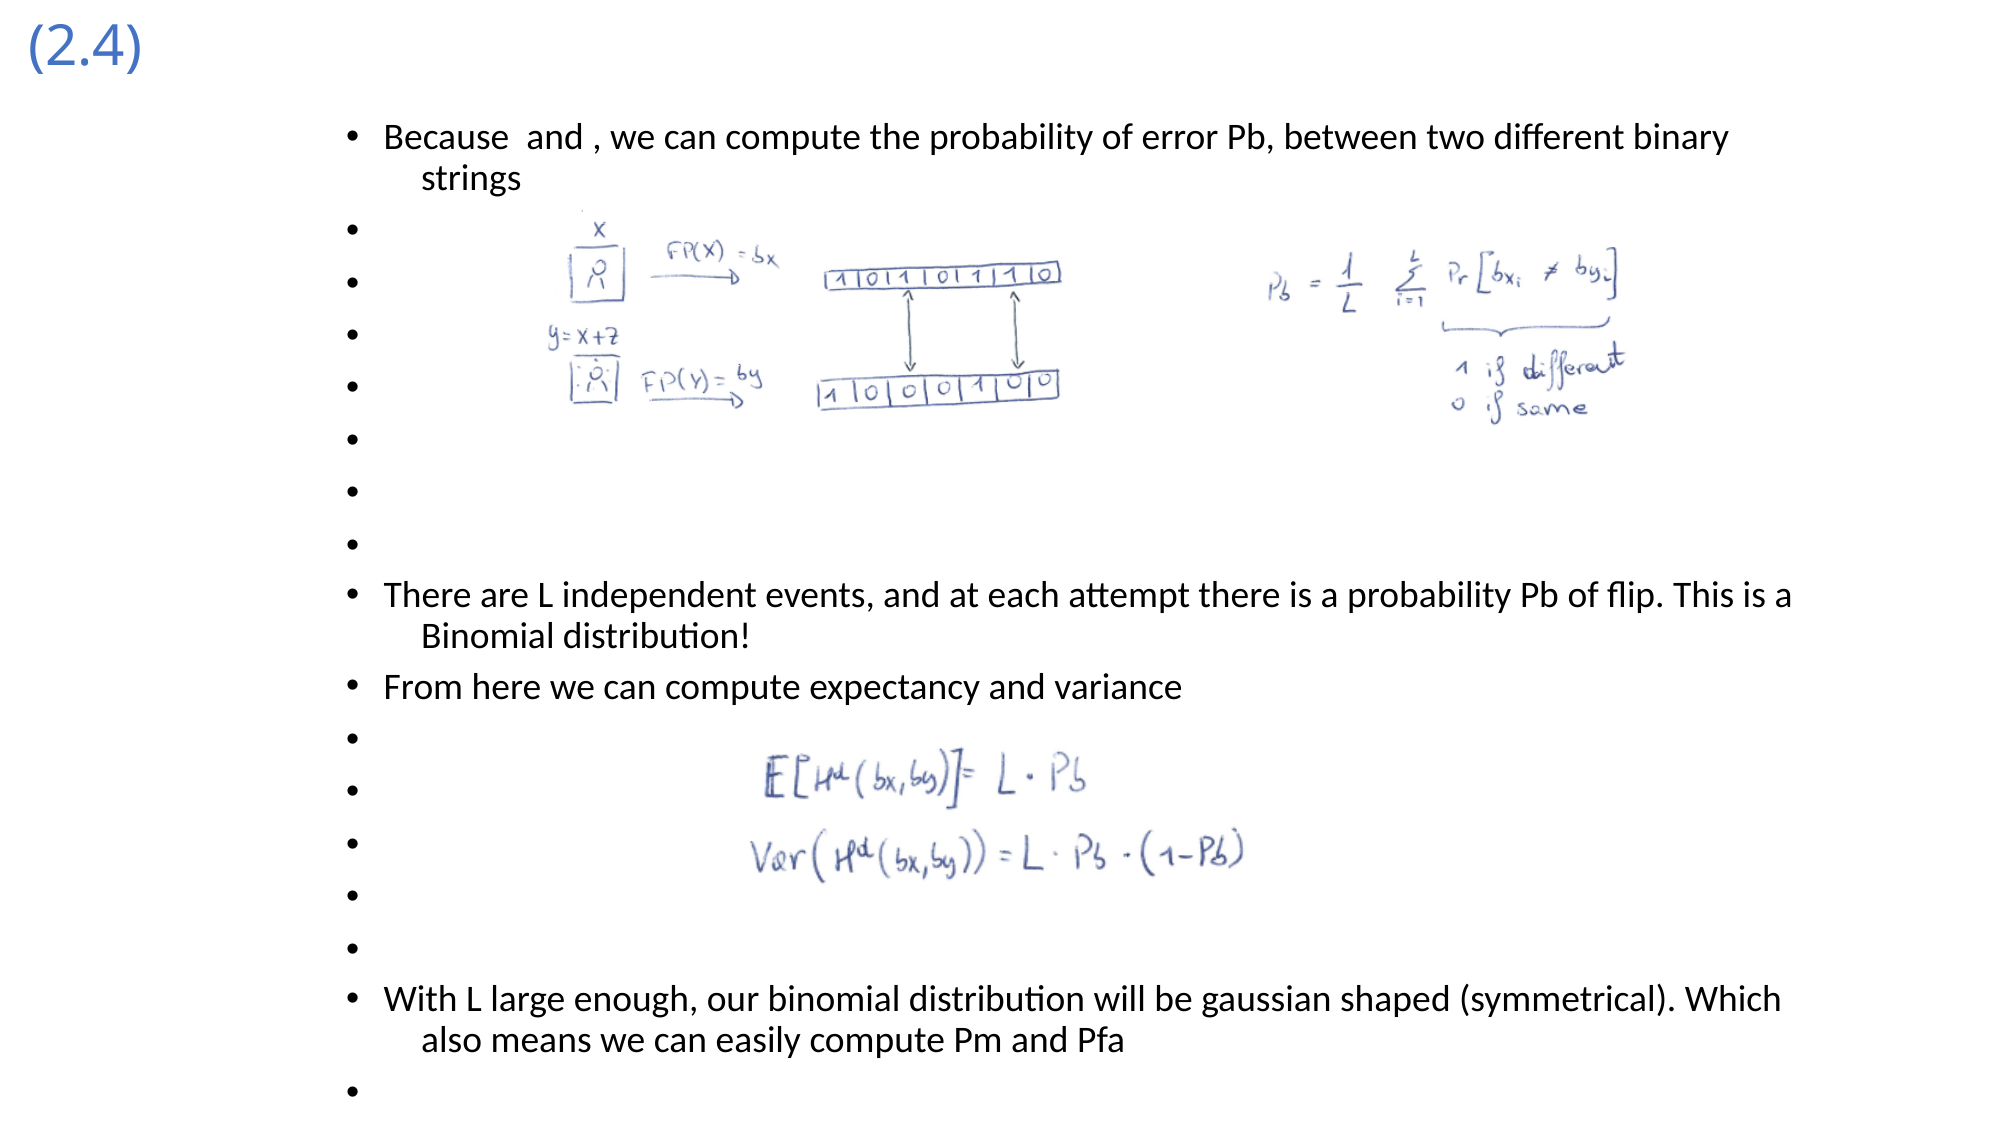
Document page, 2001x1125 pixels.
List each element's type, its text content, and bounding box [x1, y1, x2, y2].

title (2.4) [13, 9, 160, 92]
picture [514, 204, 1086, 430]
picture [1231, 234, 1673, 430]
list Because and , we can compute the probability of error Pb, between two different binary strings There are L independent events, and at each attempt there is a probability Pb of flip. This is a Binomial distribution! From here we can compute expectancy and variance With L large enough, our binomial distribution will be gaussian shaped (symmetrical). Which also means we can easily compute Pm and Pfa [181, 110, 1819, 1089]
picture [735, 727, 1265, 898]
